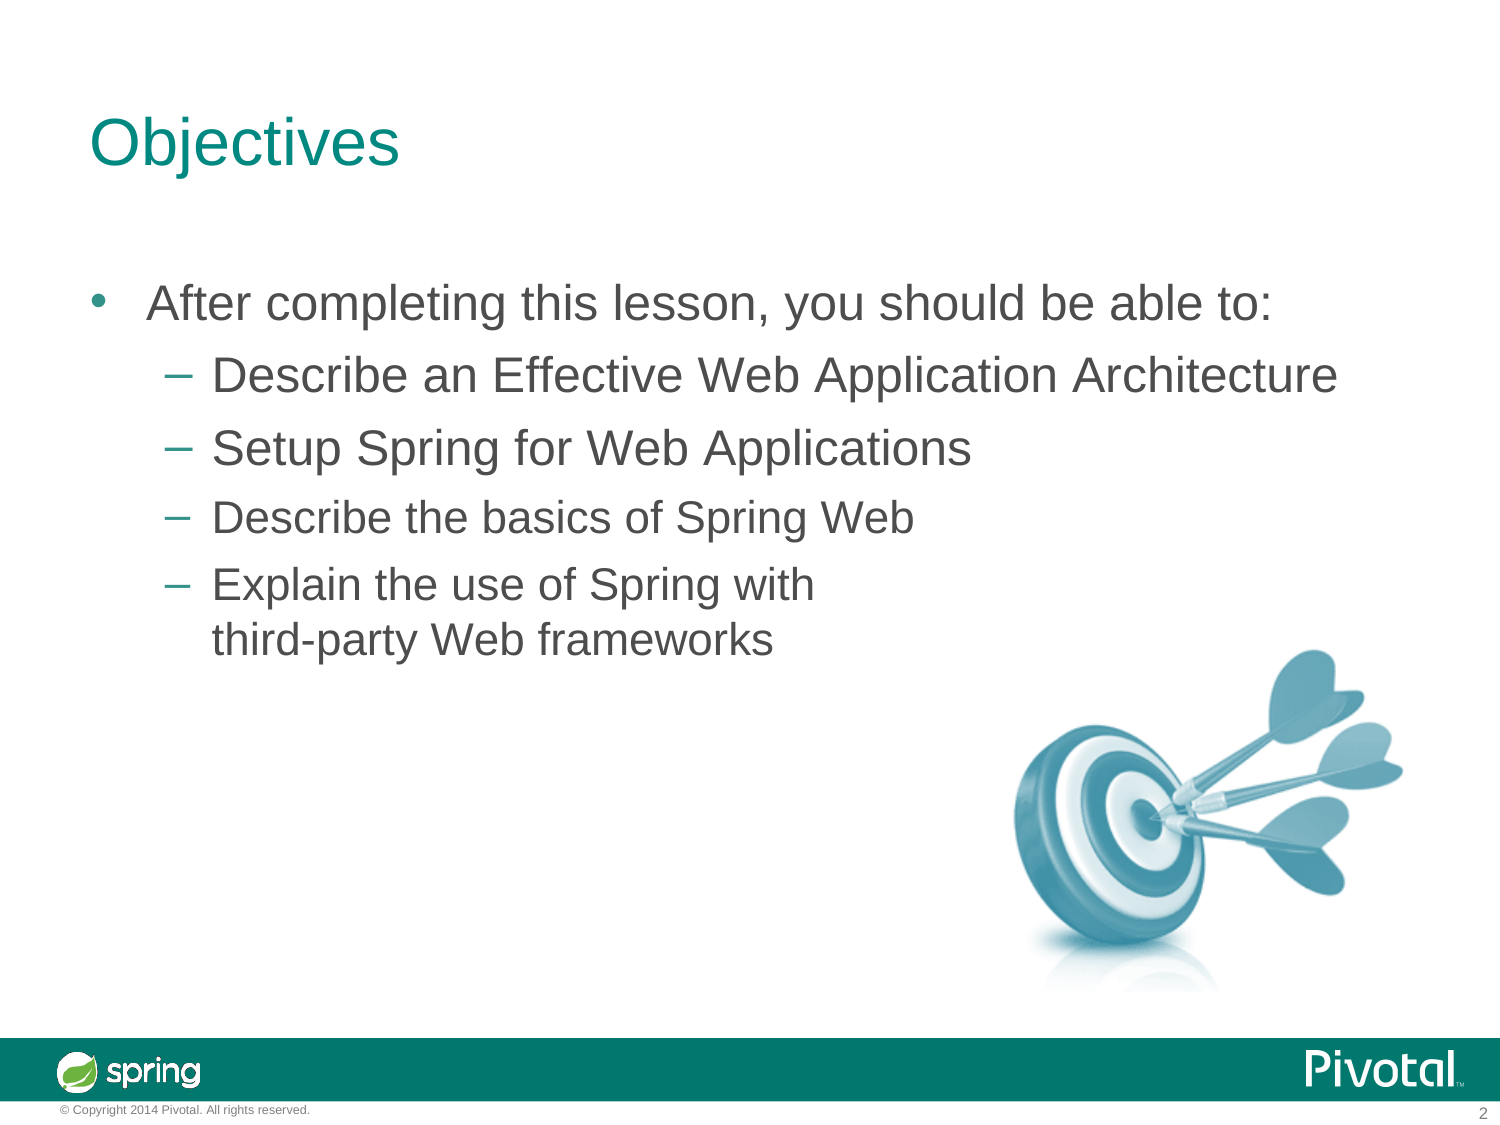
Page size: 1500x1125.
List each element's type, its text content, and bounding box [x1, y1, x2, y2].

picture [32, 1041, 210, 1103]
picture [1306, 1050, 1464, 1087]
list After completing this lesson, you should be able to: Describe an Effective Web Application Architecture Setup Spring for Web Applications Describe the basics of Spring Web Explain the use of Spring with third-party Web frameworks [75, 262, 1426, 1005]
title Objectives [75, 45, 1426, 233]
